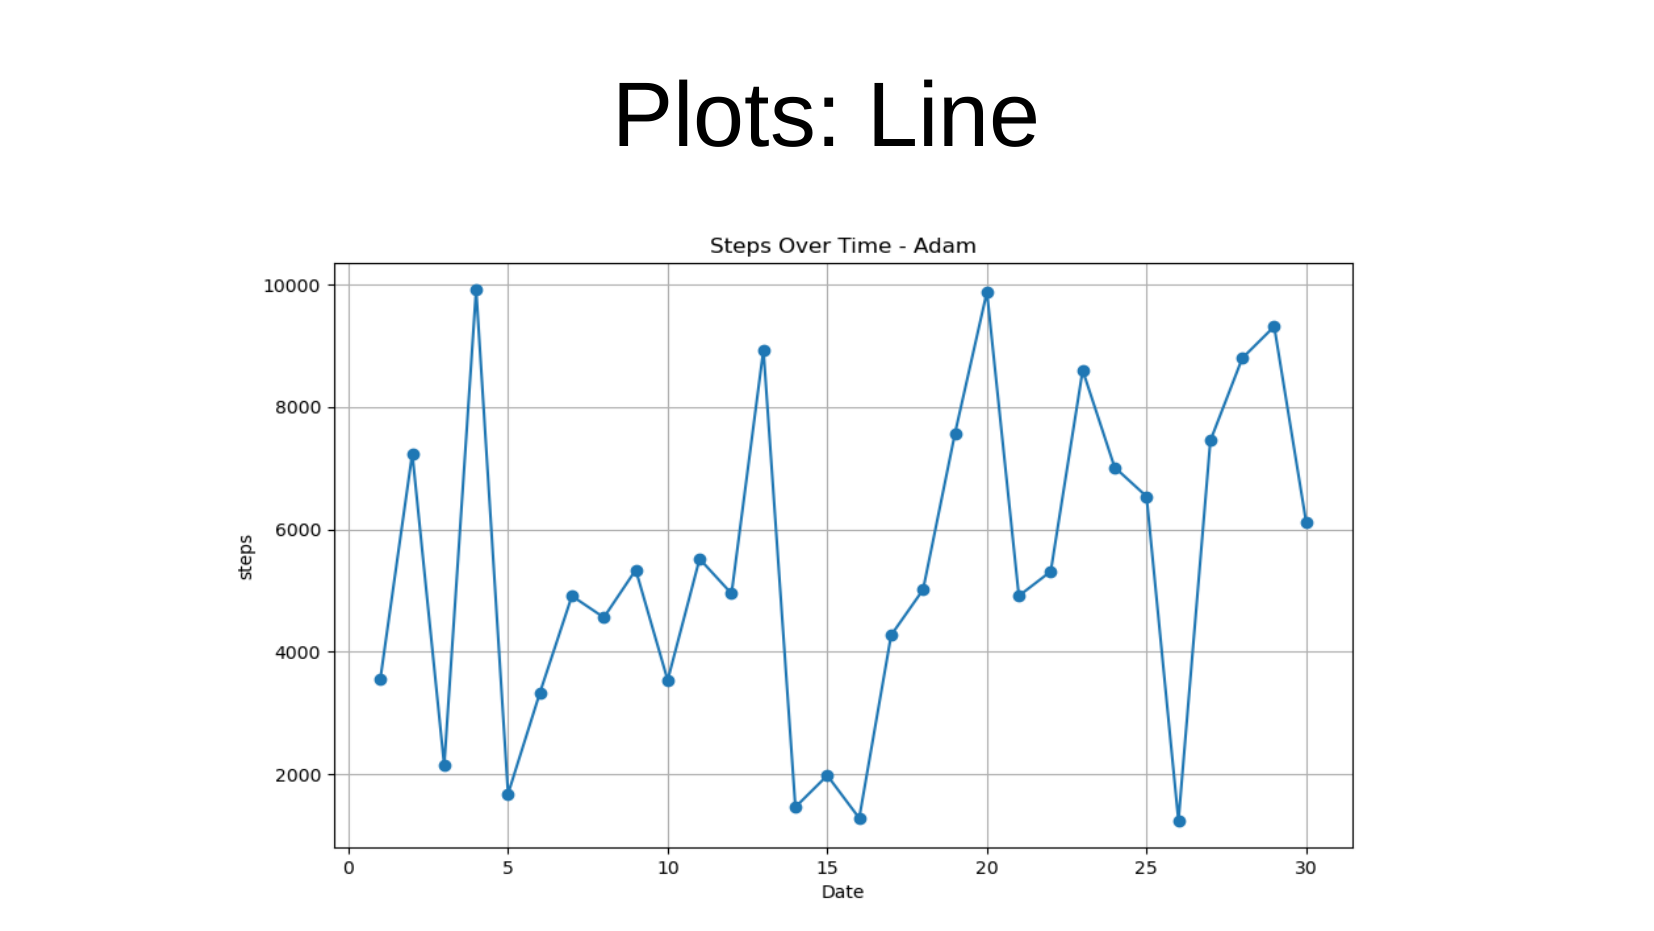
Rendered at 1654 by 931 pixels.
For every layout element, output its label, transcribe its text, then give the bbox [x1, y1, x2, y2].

title Plots: Line [82, 37, 1571, 193]
picture [170, 172, 1484, 931]
